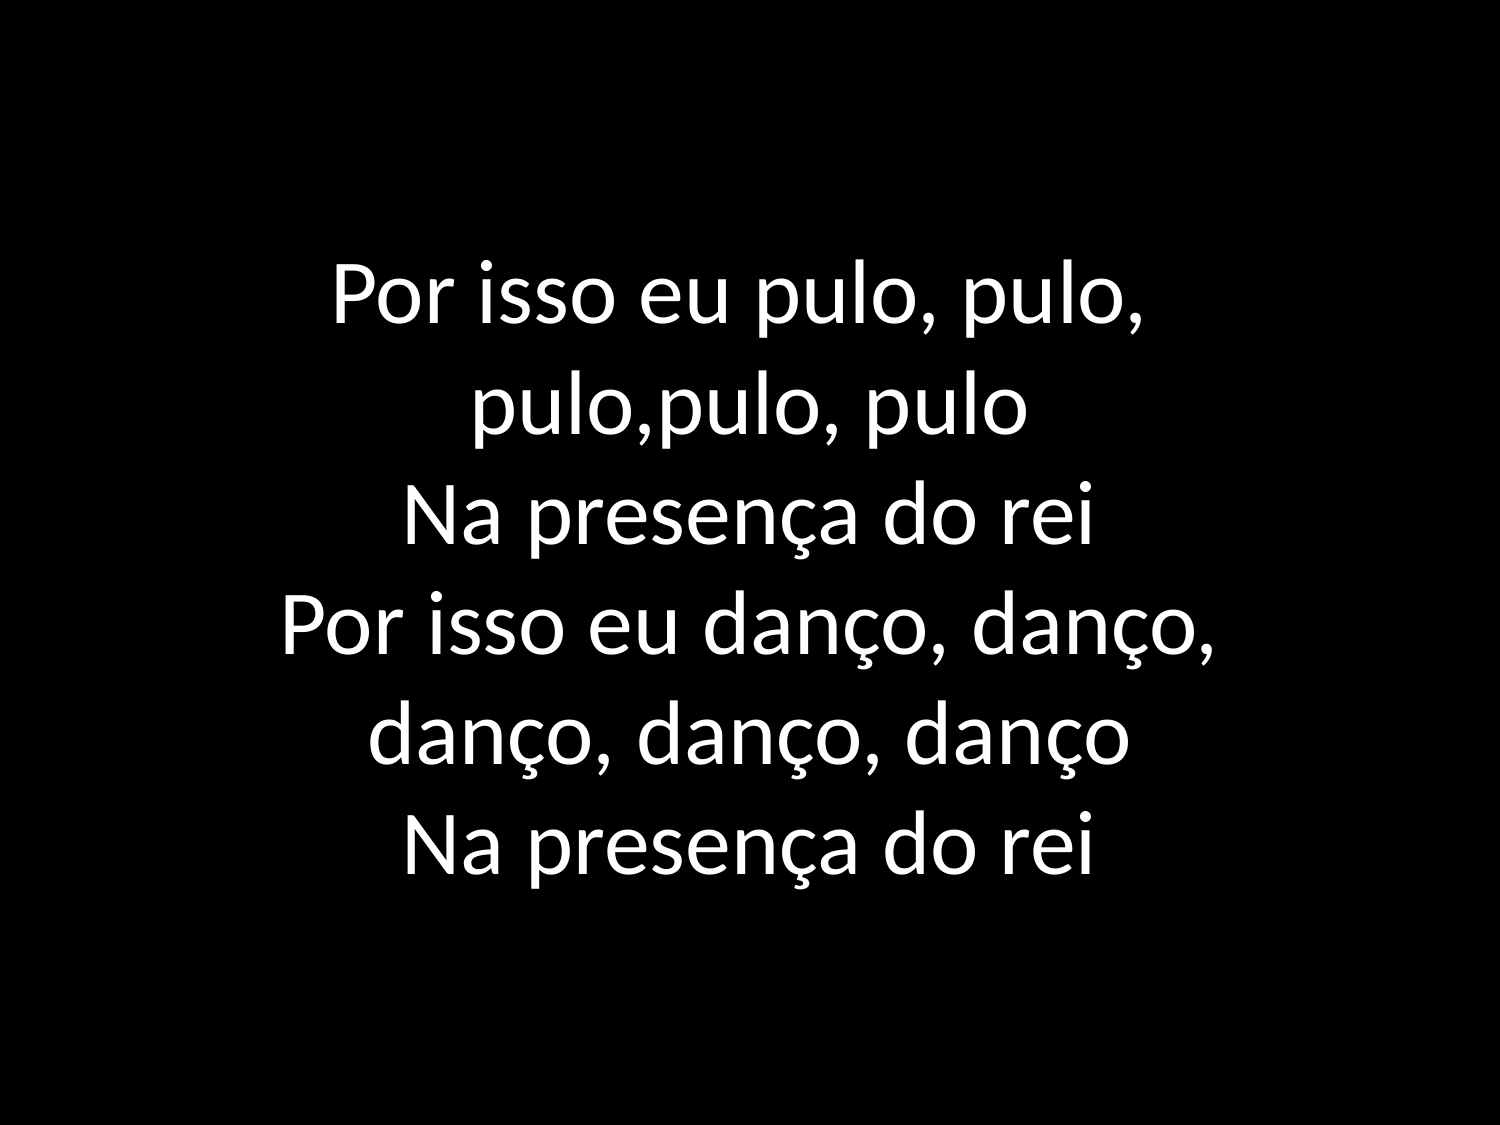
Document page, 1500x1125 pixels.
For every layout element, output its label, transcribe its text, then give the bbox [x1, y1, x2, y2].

title Por isso eu pulo, pulo, pulo,pulo, pulo Na presença do rei Por isso eu danço, danço, danço, danço, danço Na presença do rei [0, 0, 1500, 1125]
